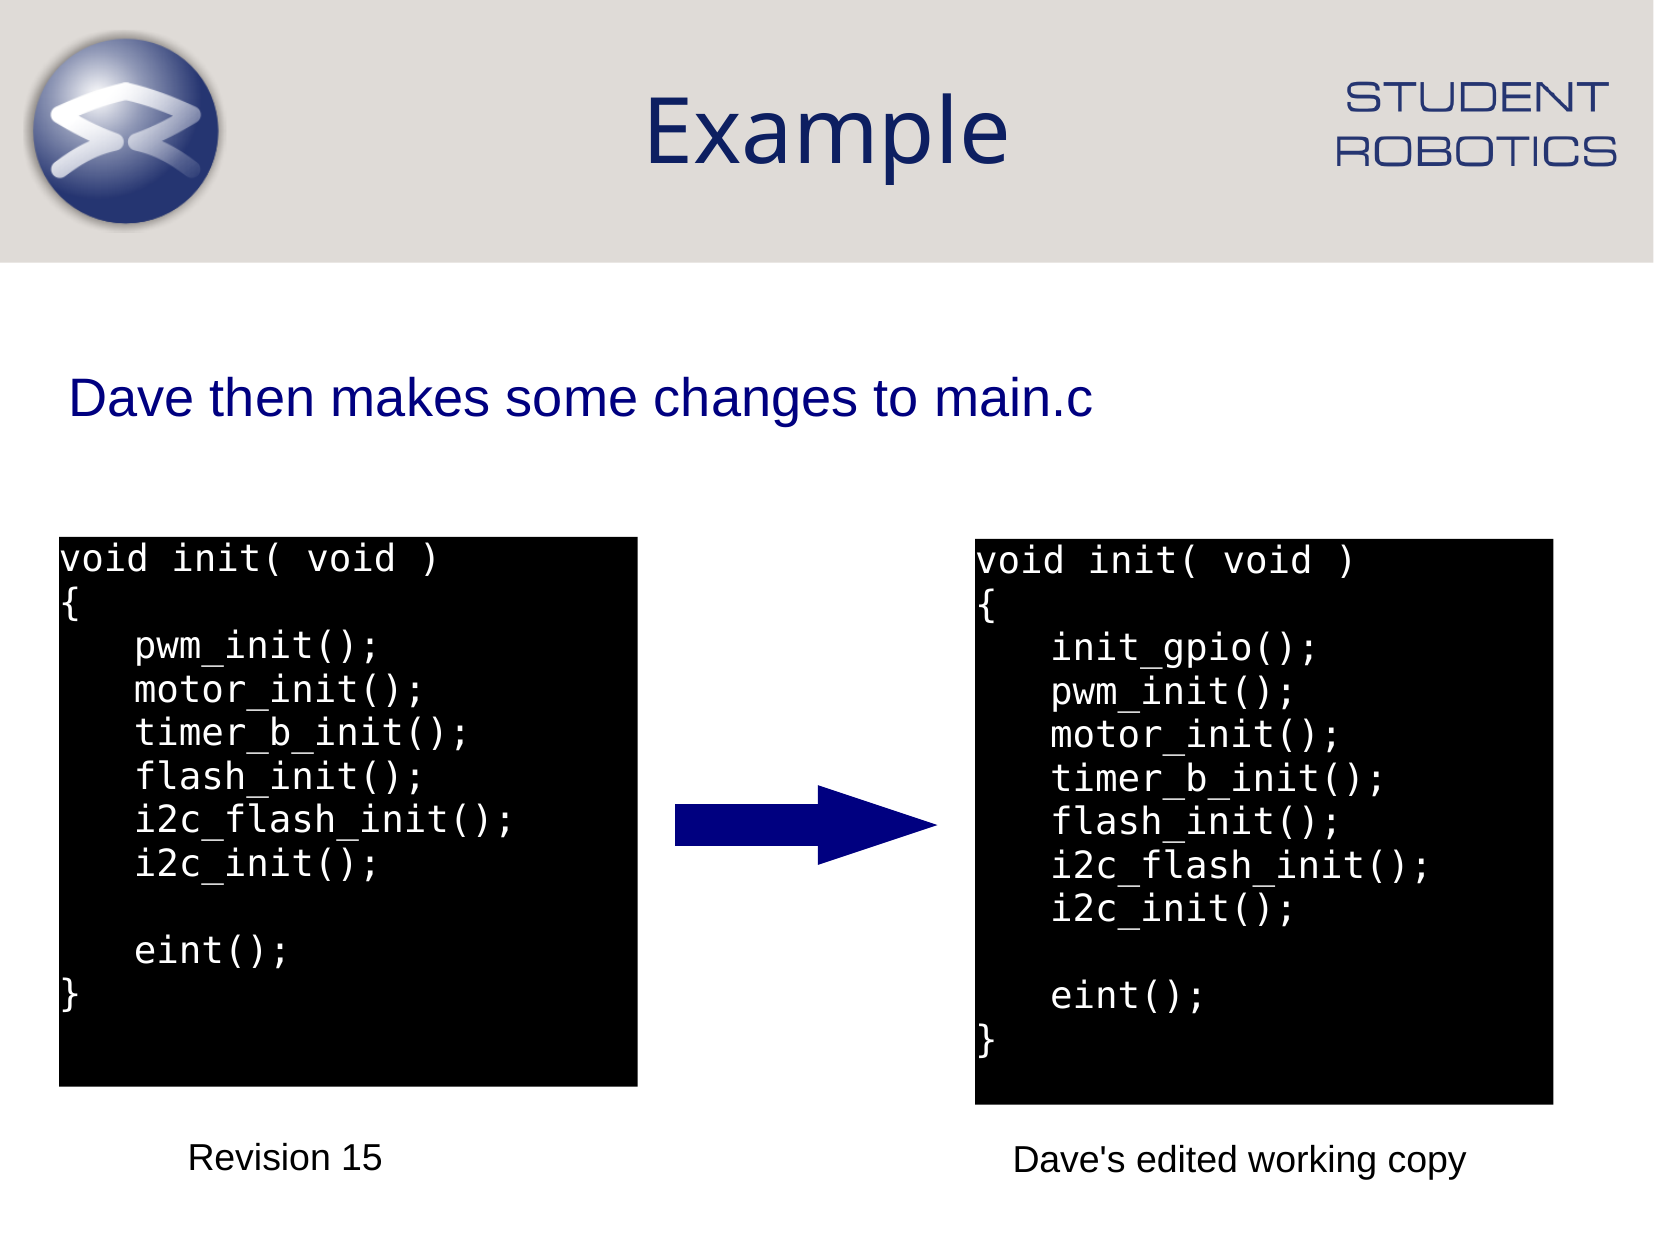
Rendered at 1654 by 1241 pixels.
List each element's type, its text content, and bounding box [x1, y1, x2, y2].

text_box Revision 15 [187, 1136, 713, 1184]
text_box Dave then makes some changes to main.c [68, 367, 1096, 436]
text_box Dave's edited working copy [1012, 1138, 1538, 1186]
text_box void init( void ) { init_gpio(); pwm_init(); motor_init(); timer_b_init(); flash_init(); i2c_flash_init(); i2c_init(); eint(); } [975, 538, 1554, 1105]
text_box void init( void ) { pwm_init(); motor_init(); timer_b_init(); flash_init(); i2c_flash_init(); i2c_init(); eint(); } [59, 536, 638, 1087]
title Example [82, 7, 1571, 250]
picture [1571, 68, 1633, 174]
picture [9, 19, 82, 245]
